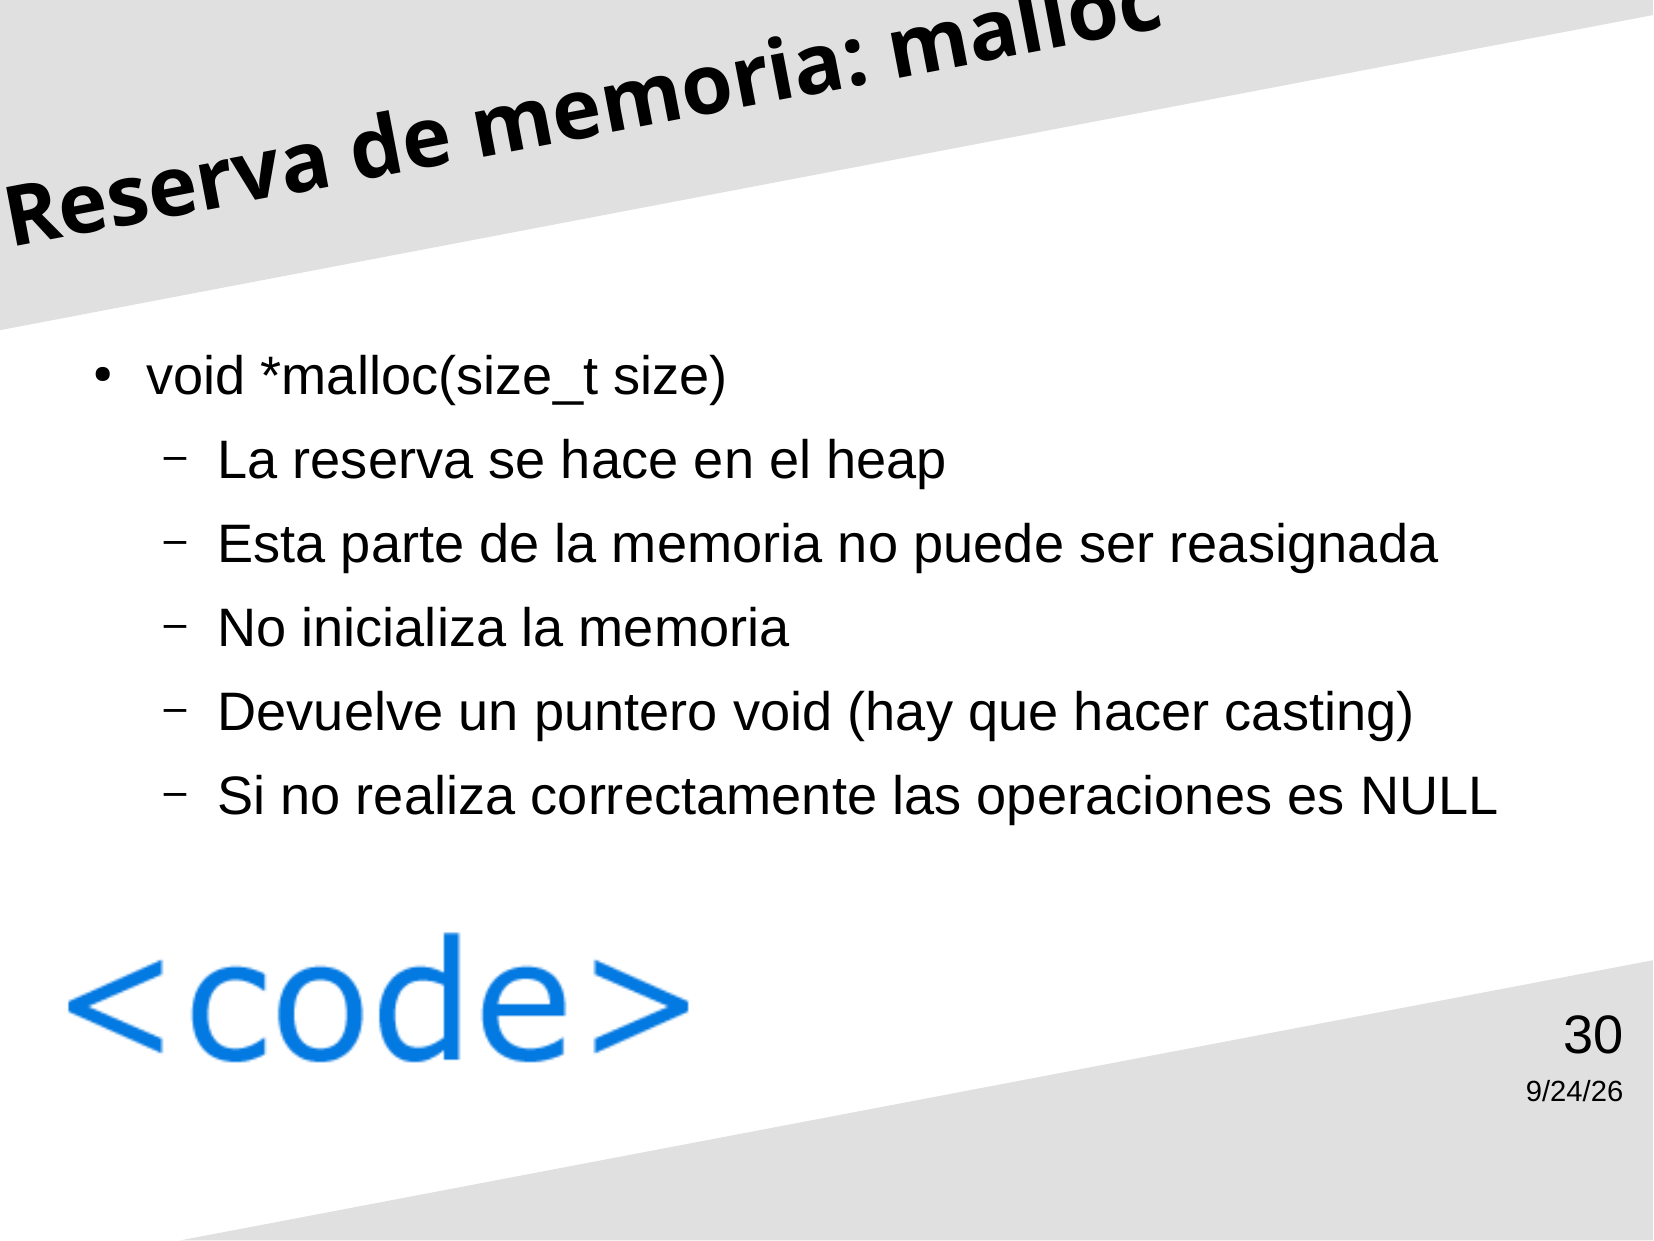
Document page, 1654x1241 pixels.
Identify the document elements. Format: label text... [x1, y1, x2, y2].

picture [30, 894, 721, 1126]
list void *malloc(size_t size) La reserva se hace en el heap Esta parte de la memoria no puede ser reasignada No inicializa la memoria Devuelve un puntero void (hay que hacer casting) Si no realiza correctamente las operaciones es NULL [75, 345, 1531, 1065]
title Reserva de memoria: malloc [0, 0, 1486, 318]
